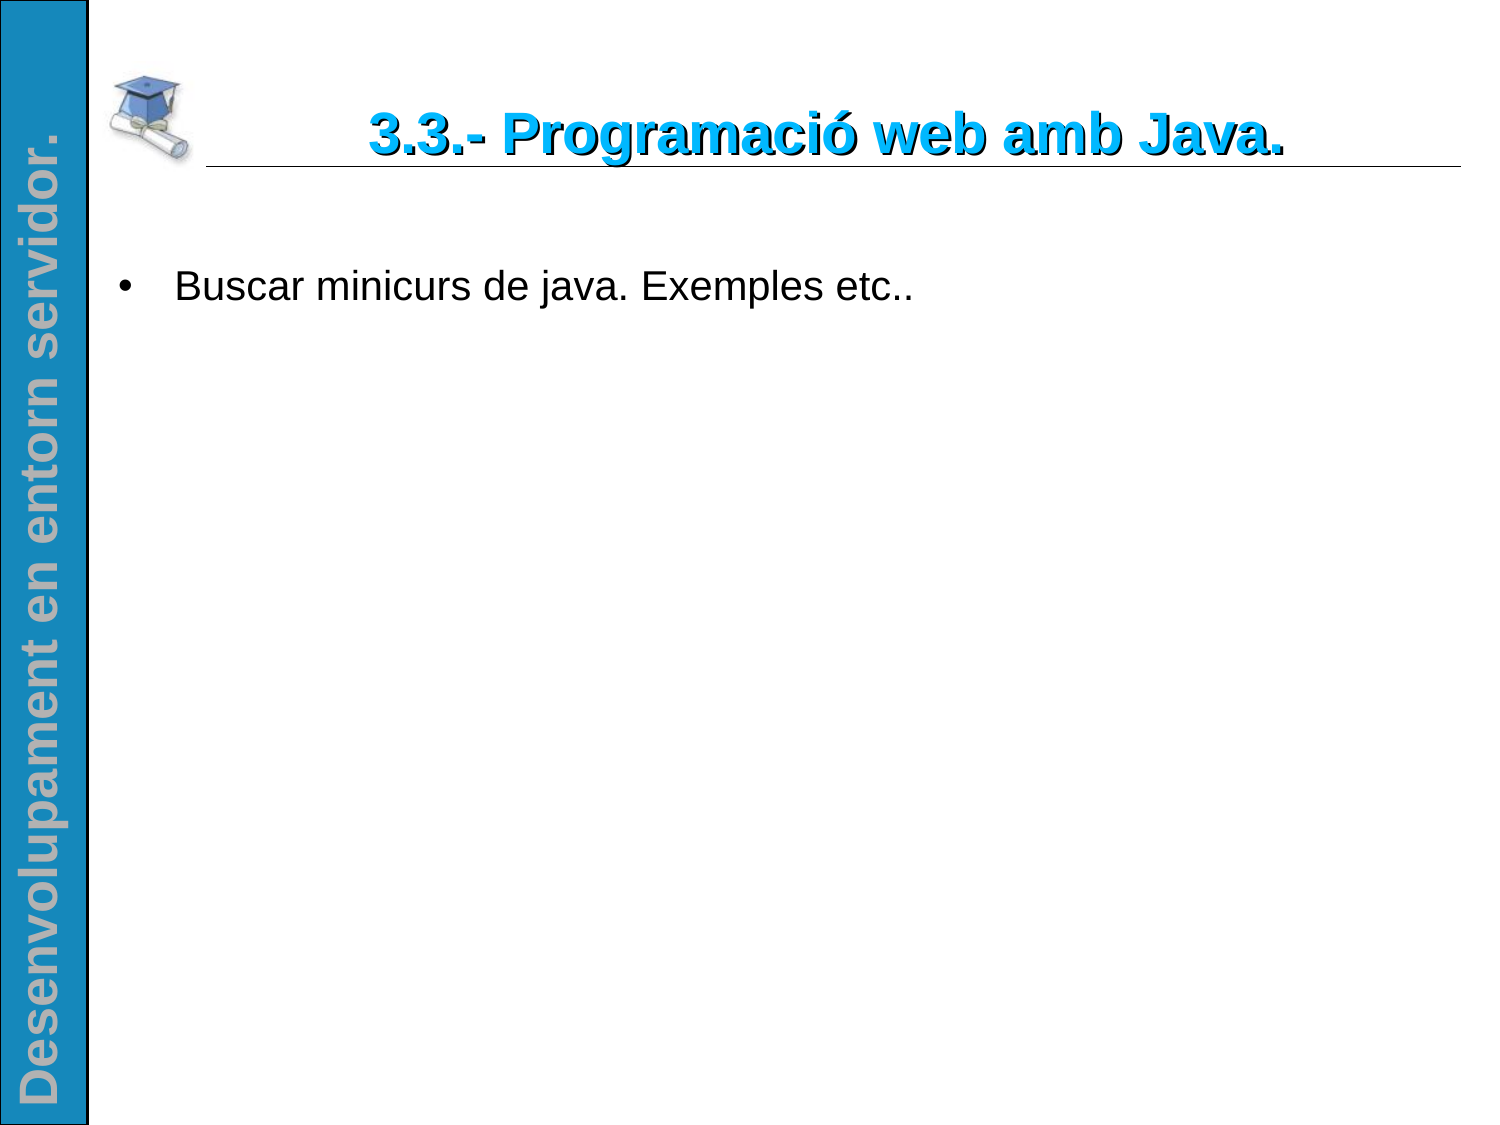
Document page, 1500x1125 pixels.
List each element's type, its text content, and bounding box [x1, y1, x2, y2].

title 3.3.- Programació web amb Java. [206, 88, 1447, 178]
picture [93, 61, 206, 174]
list Buscar minicurs de java. Exemples etc.. [118, 262, 1477, 1006]
